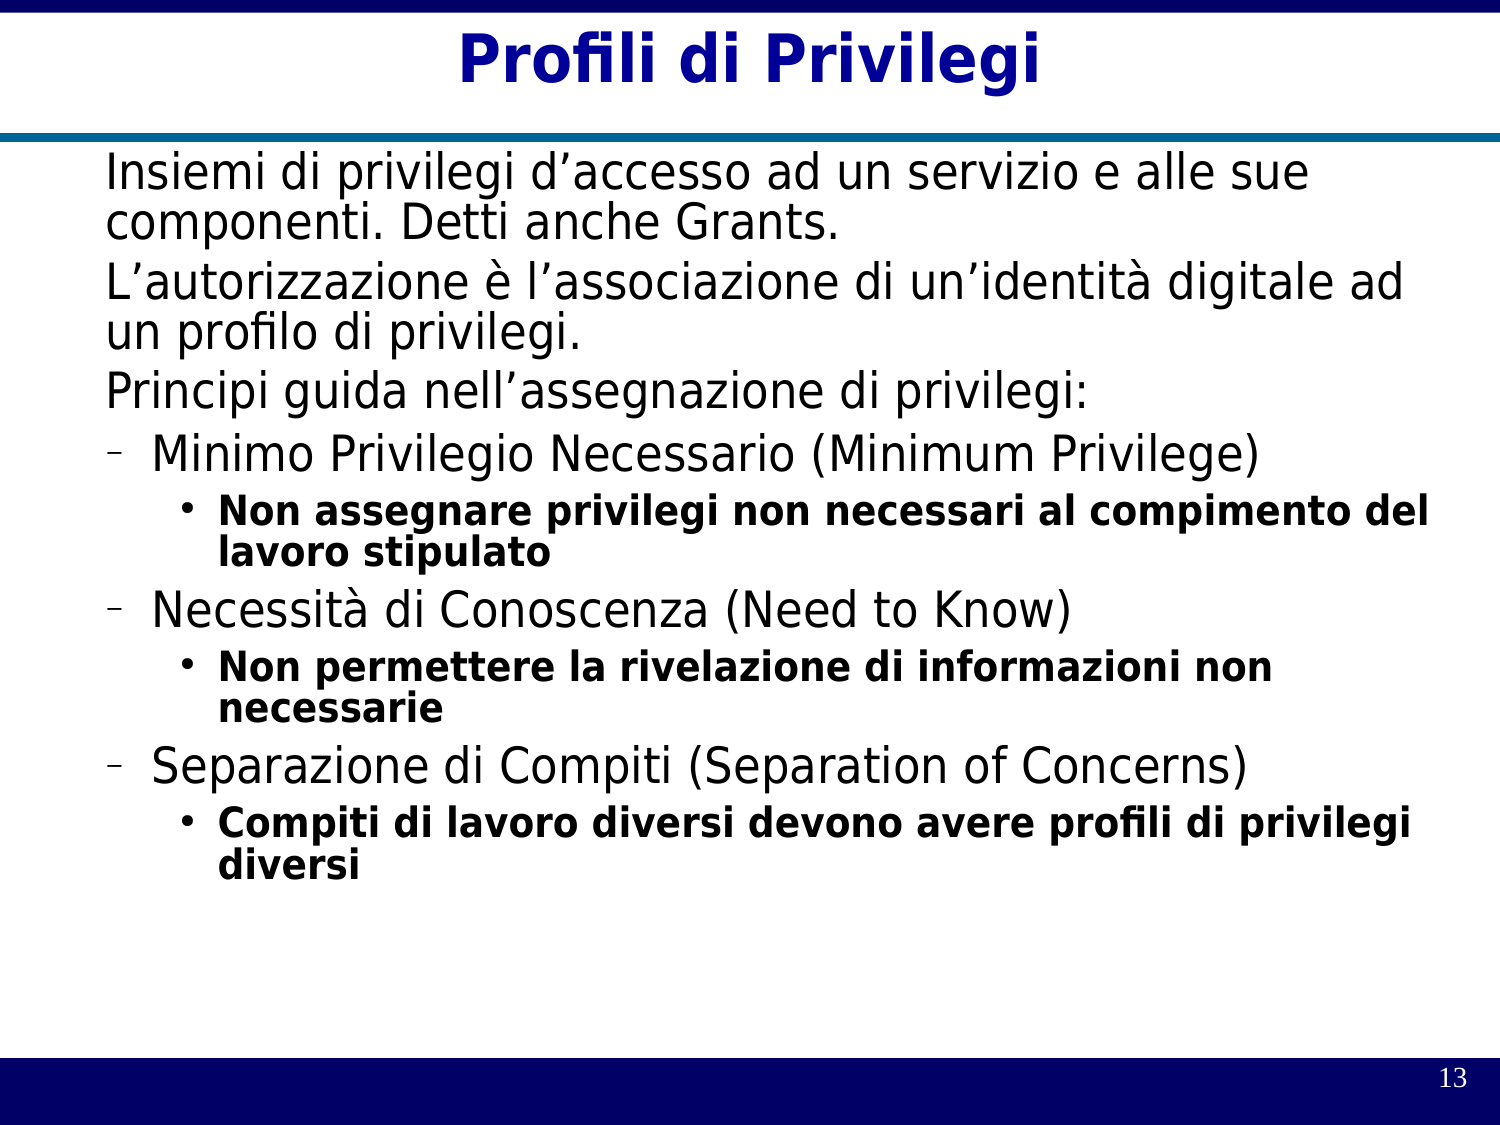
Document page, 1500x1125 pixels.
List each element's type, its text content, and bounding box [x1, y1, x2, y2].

list Insiemi di privilegi d’accesso ad un servizio e alle sue componenti. Detti anche Grants. L’autorizzazione è l’associazione di un’identità digitale ad un profilo di privilegi. Principi guida nell’assegnazione di privilegi: Minimo Privilegio Necessario (Minimum Privilege) Non assegnare privilegi non necessari al compimento del lavoro stipulato Necessità di Conoscenza (Need to Know) Non permettere la rivelazione di informazioni non necessarie Separazione di Compiti (Separation of Concerns) Compiti di lavoro diversi devono avere profili di privilegi diversi [30, 149, 1471, 1021]
title Profili di Privilegi [30, 0, 1471, 126]
